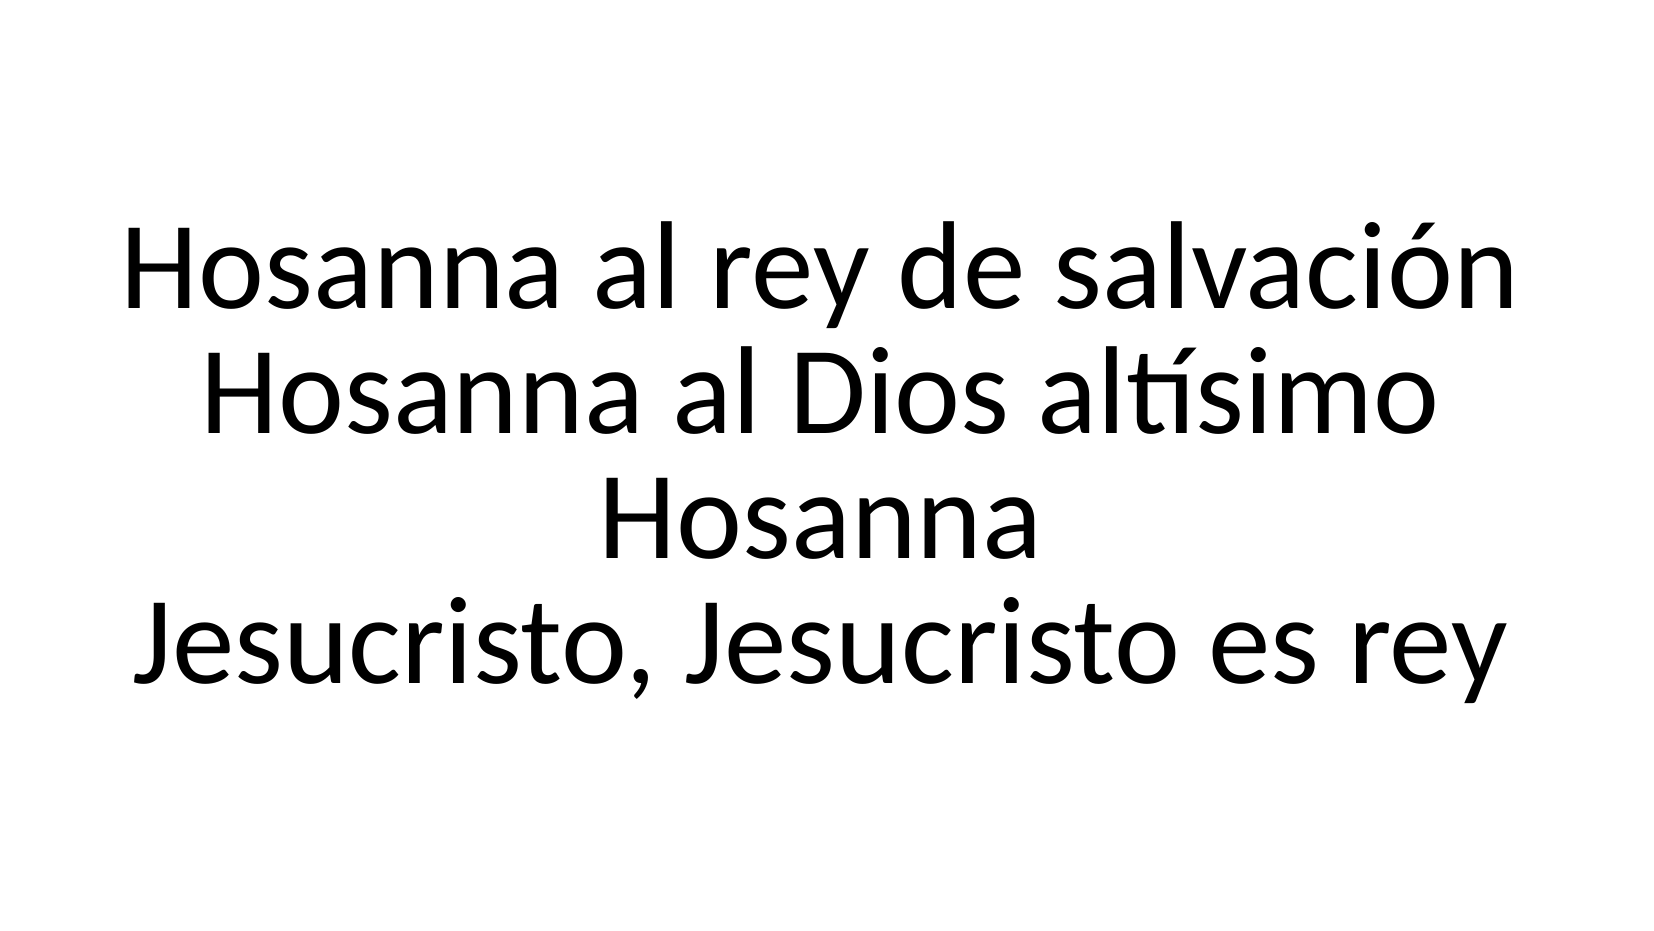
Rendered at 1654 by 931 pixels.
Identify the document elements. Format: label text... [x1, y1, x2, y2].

title Hosanna al rey de salvación Hosanna al Dios altísimo Hosanna Jesucristo, Jesucristo es rey [0, 0, 1642, 931]
